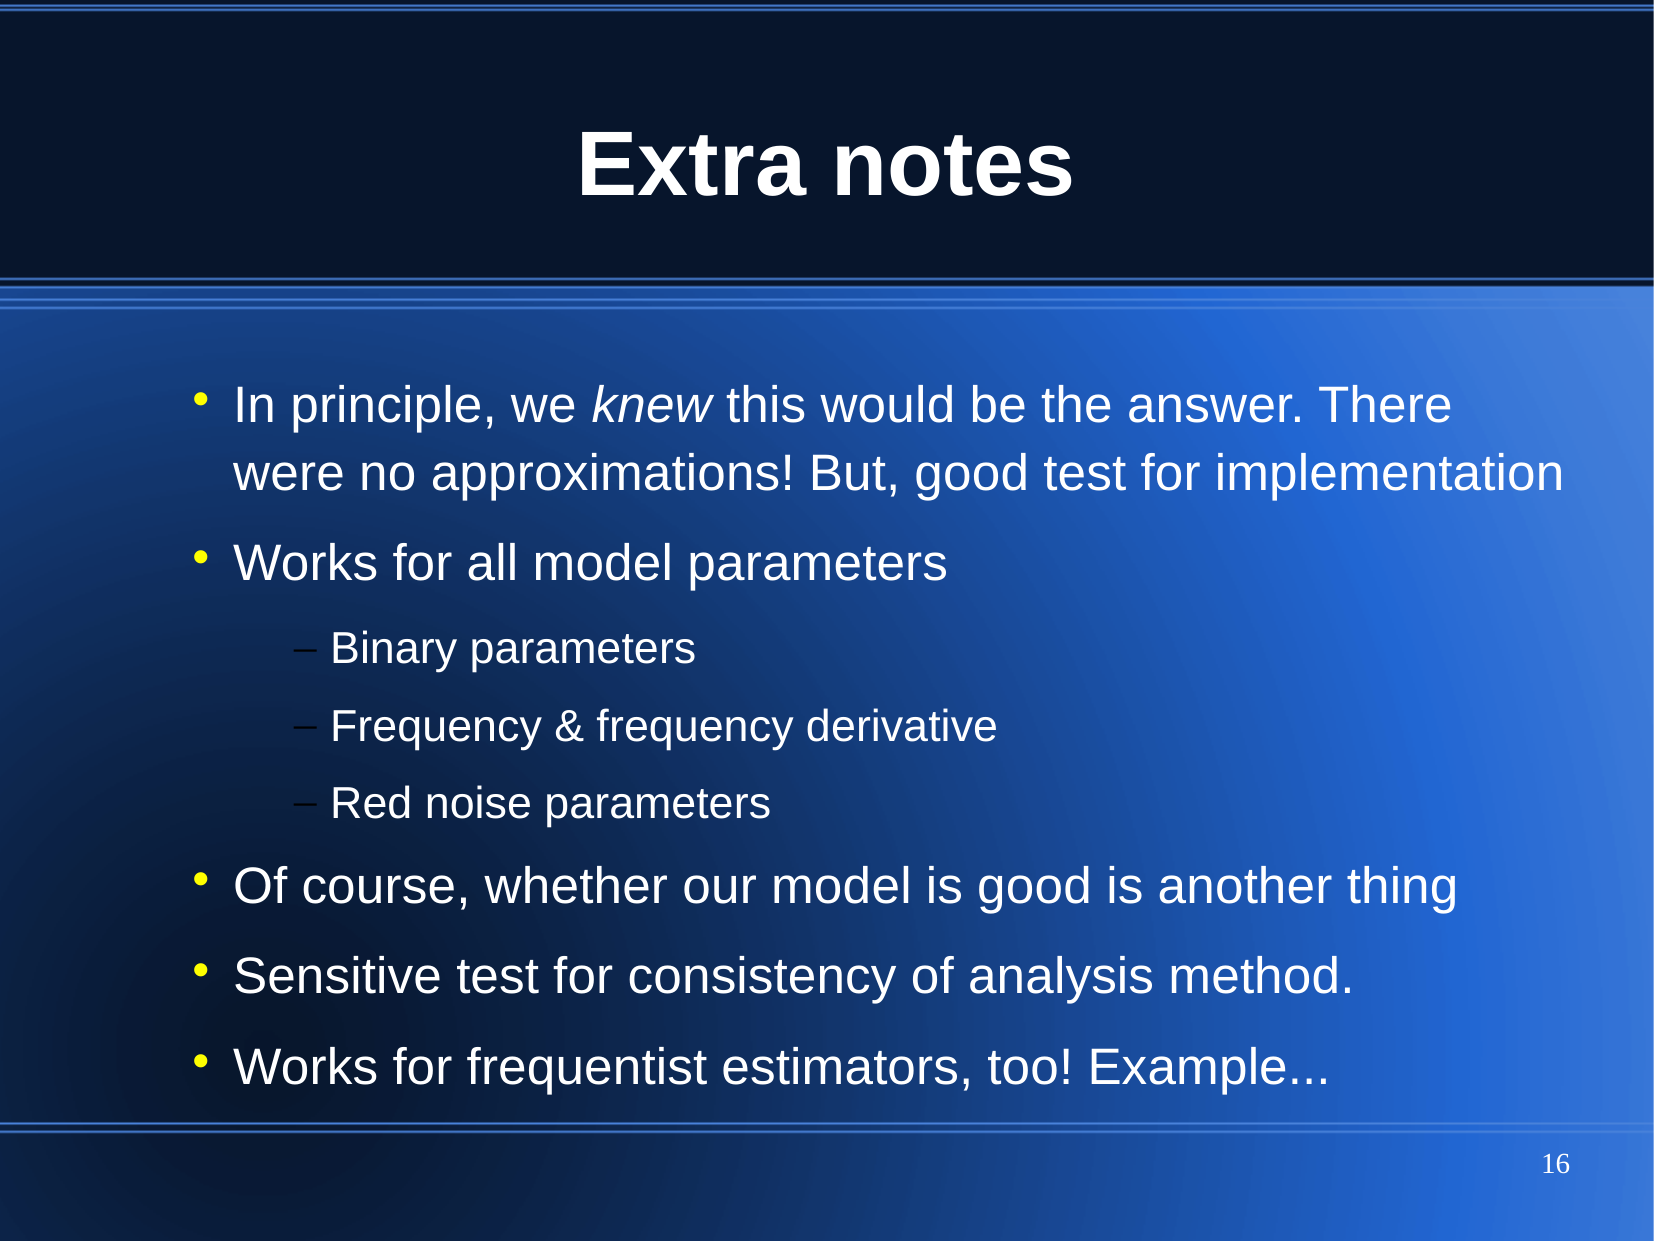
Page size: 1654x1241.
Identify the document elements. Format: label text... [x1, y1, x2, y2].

picture [0, 0, 1654, 1241]
list In principle, we knew this would be the answer. There were no approximations! But, good test for implementation Works for all model parameters Binary parameters Frequency & frequency derivative Red noise parameters Of course, whether our model is good is another thing Sensitive test for consistency of analysis method. Works for frequentist estimators, too! Example... [178, 364, 1570, 1147]
title Extra notes [82, 49, 1571, 257]
